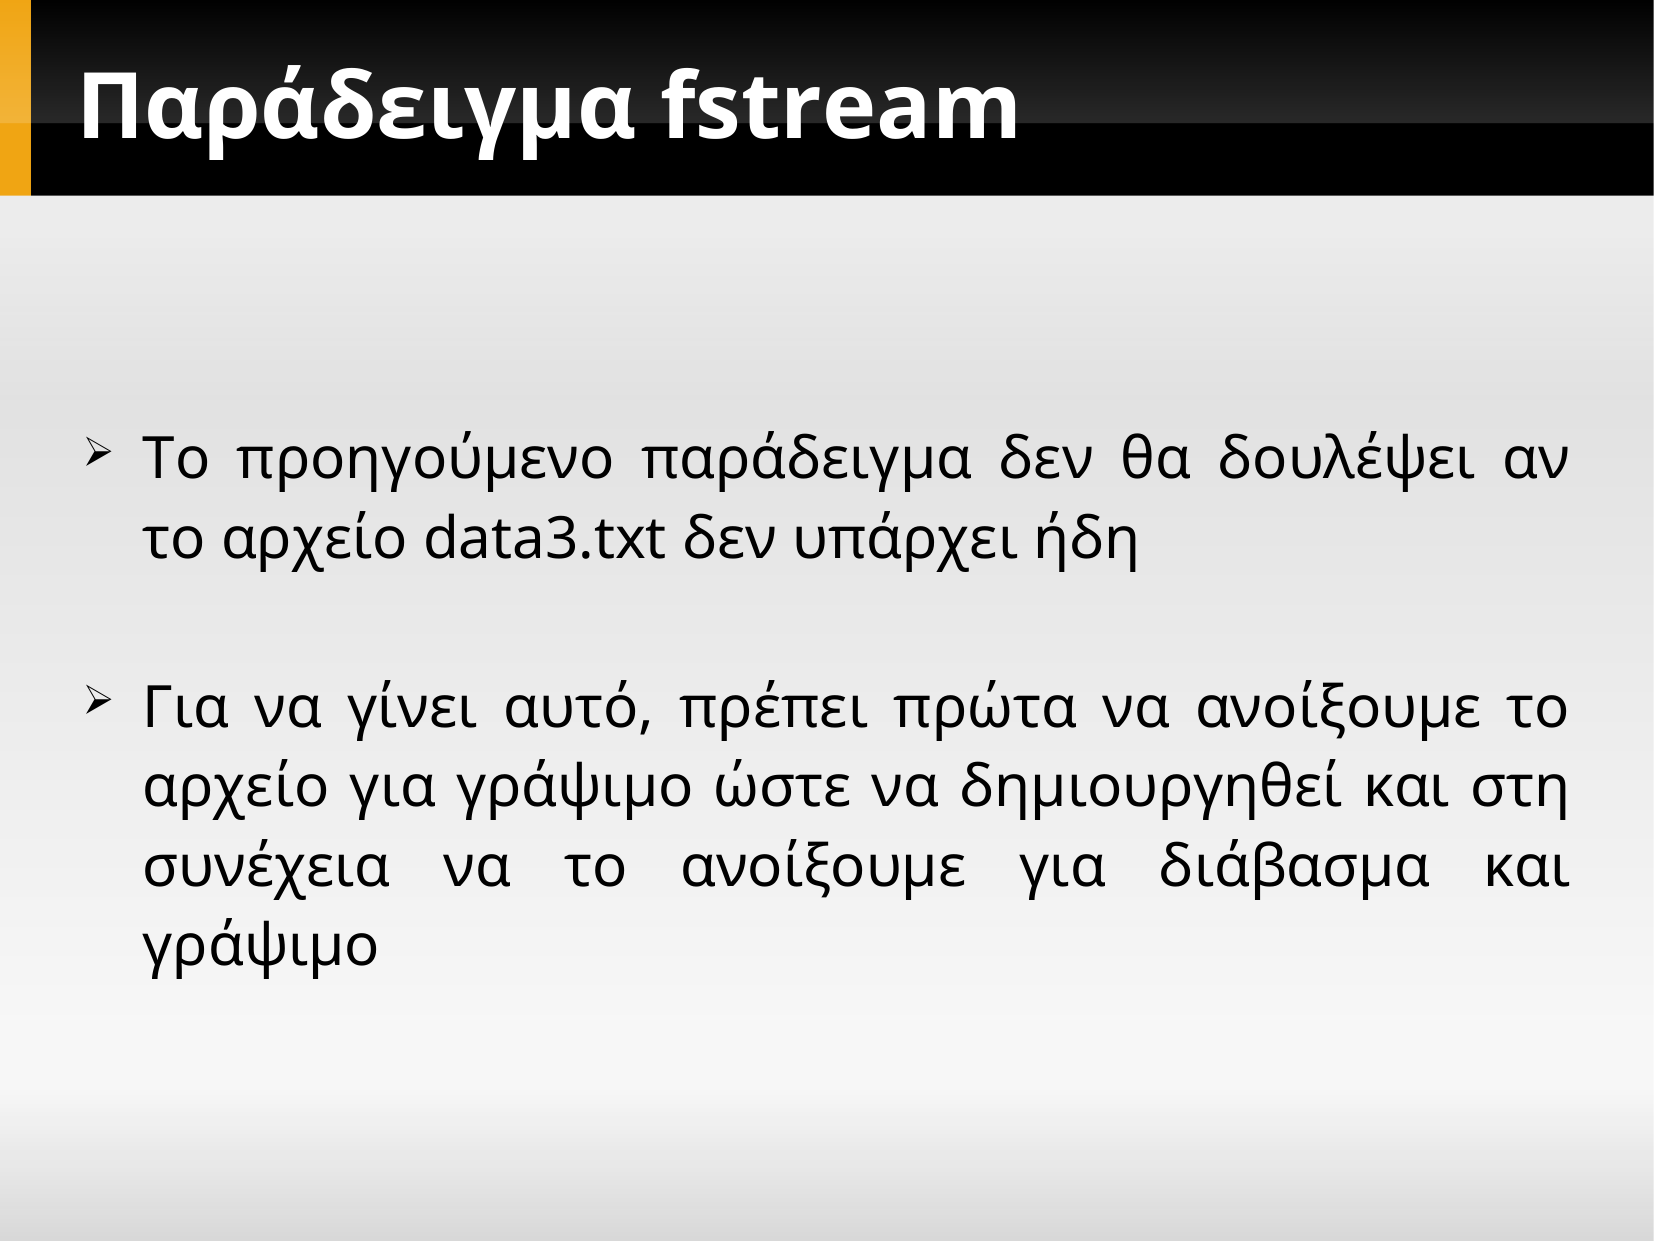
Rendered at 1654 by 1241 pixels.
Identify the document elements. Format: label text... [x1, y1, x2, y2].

picture [0, 0, 1654, 1241]
title Παράδειγμα fstream [76, 0, 1613, 208]
subtitle Το προηγούμενο παράδειγμα δεν θα δουλέψει αν το αρχείο data3.txt δεν υπάρχει ήδη Για να γίνει αυτό, πρέπει πρώτα να ανοίξουμε το αρχείο για γράψιμο ώστε να δημιουργηθεί και στη συνέχεια να το ανοίξουμε για διάβασμα και γράψιμο [82, 297, 1571, 1102]
